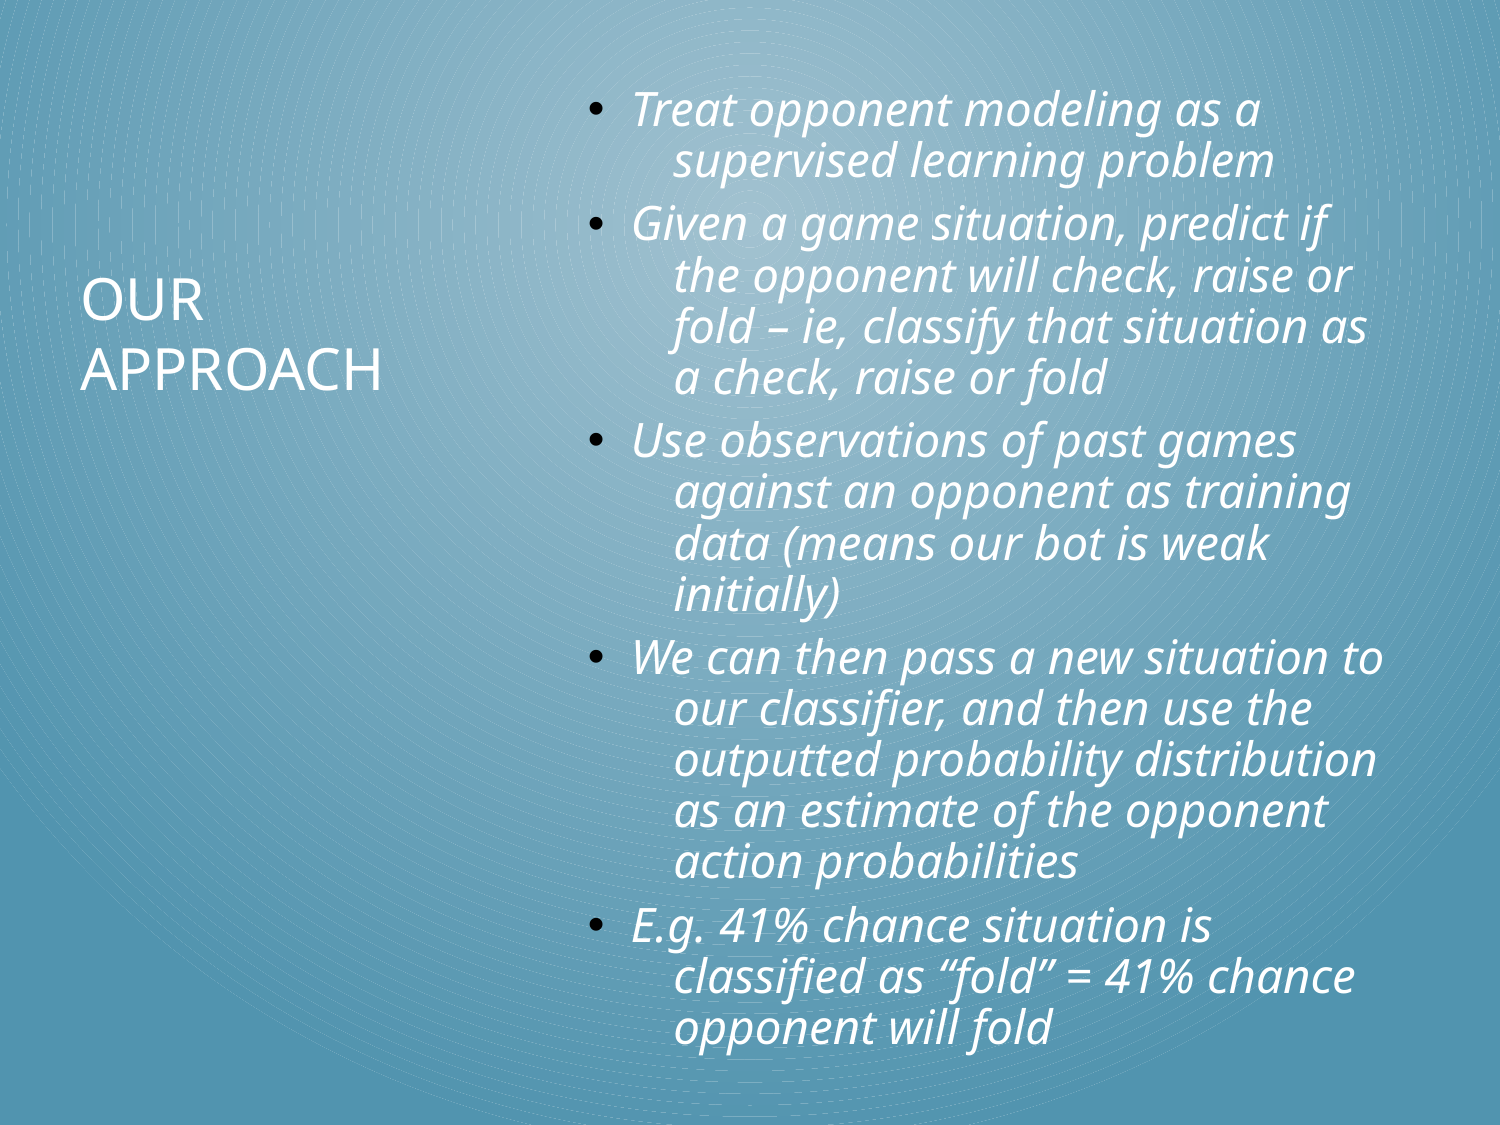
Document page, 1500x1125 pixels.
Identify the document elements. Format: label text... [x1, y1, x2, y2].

title OUR approach [64, 254, 516, 580]
list Treat opponent modeling as a supervised learning problem Given a game situation, predict if the opponent will check, raise or fold – ie, classify that situation as a check, raise or fold Use observations of past games against an opponent as training data (means our bot is weak initially) We can then pass a new situation to our classifier, and then use the outputted probability distribution as an estimate of the opponent action probabilities E.g. 41% chance situation is classified as “fold” = 41% chance opponent will fold [572, 78, 1418, 1083]
